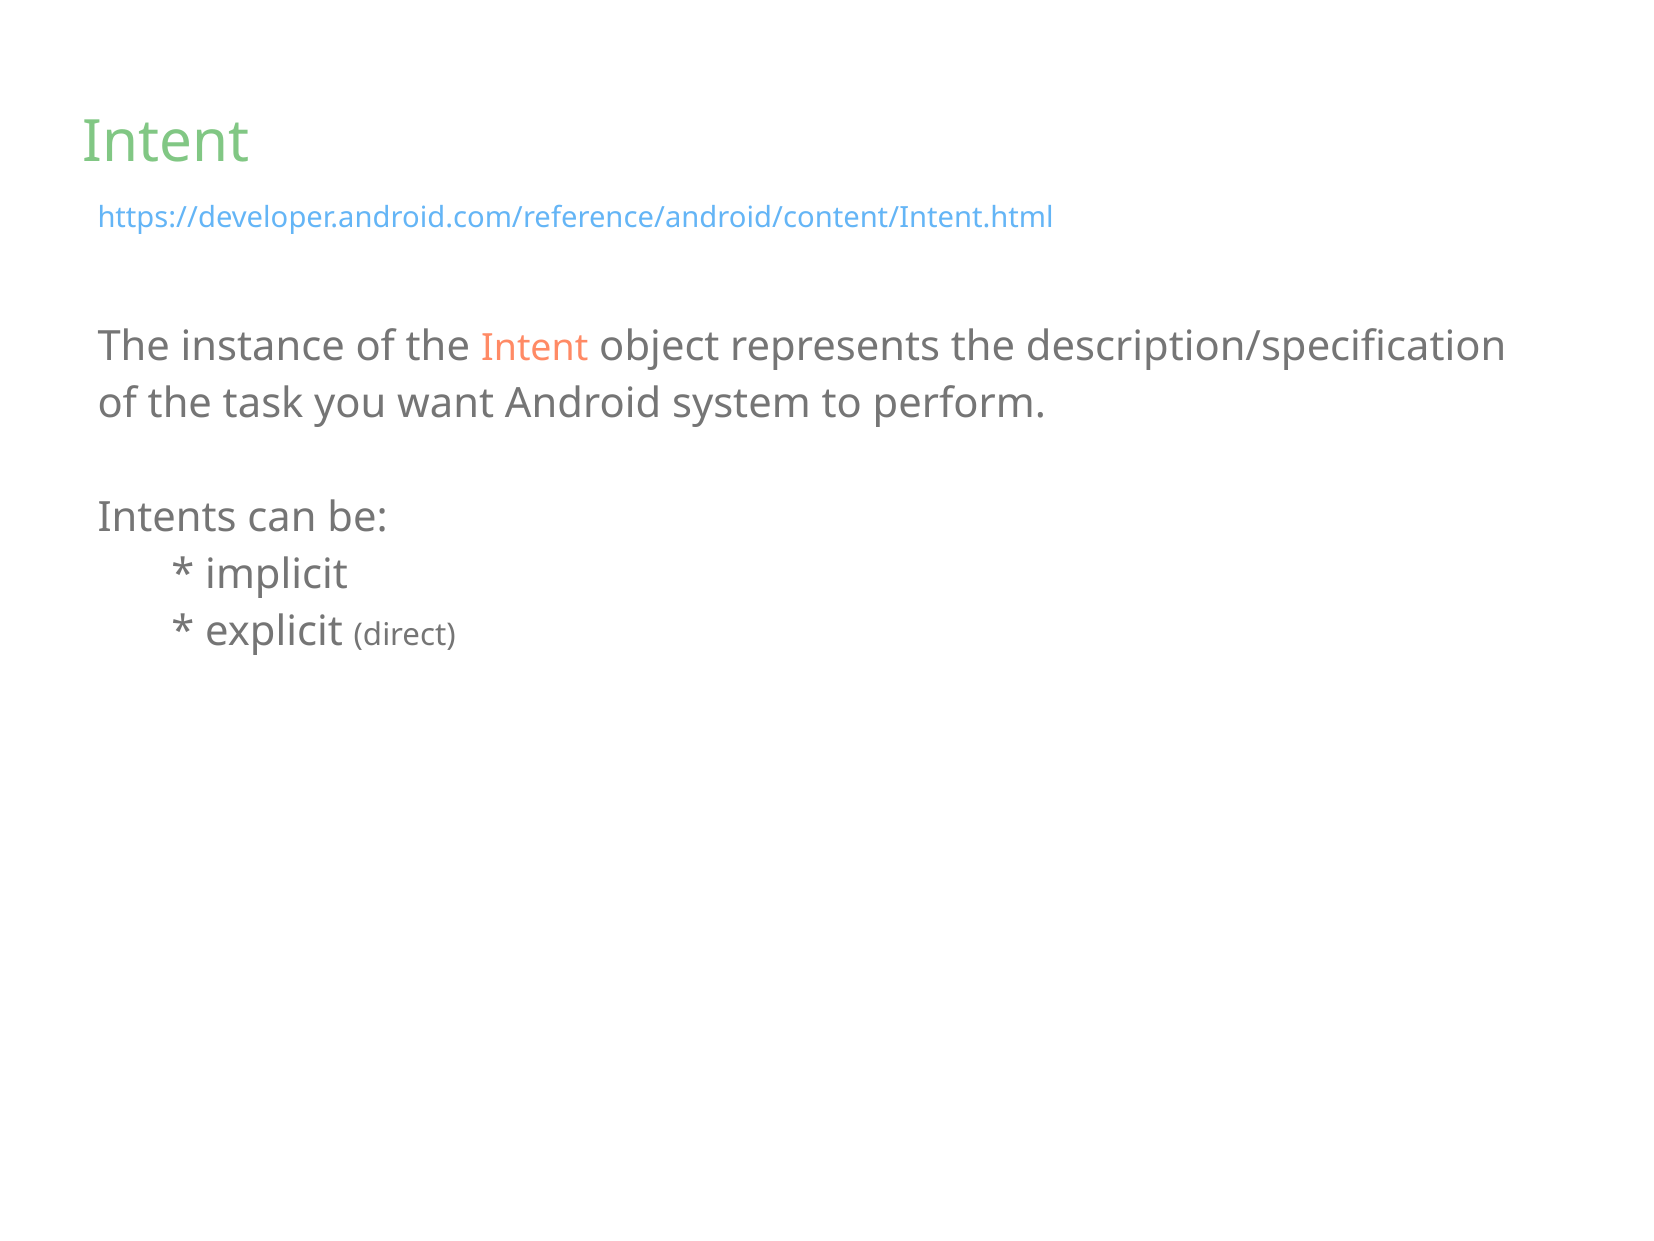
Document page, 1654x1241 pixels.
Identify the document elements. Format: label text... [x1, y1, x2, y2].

text_box https://developer.android.com/reference/android/content/Intent.html The instance of the Intent object represents the description/specification of the task you want Android system to perform. Intents can be: * implicit * explicit (direct) [82, 189, 1450, 596]
title Intent [82, 35, 1571, 243]
